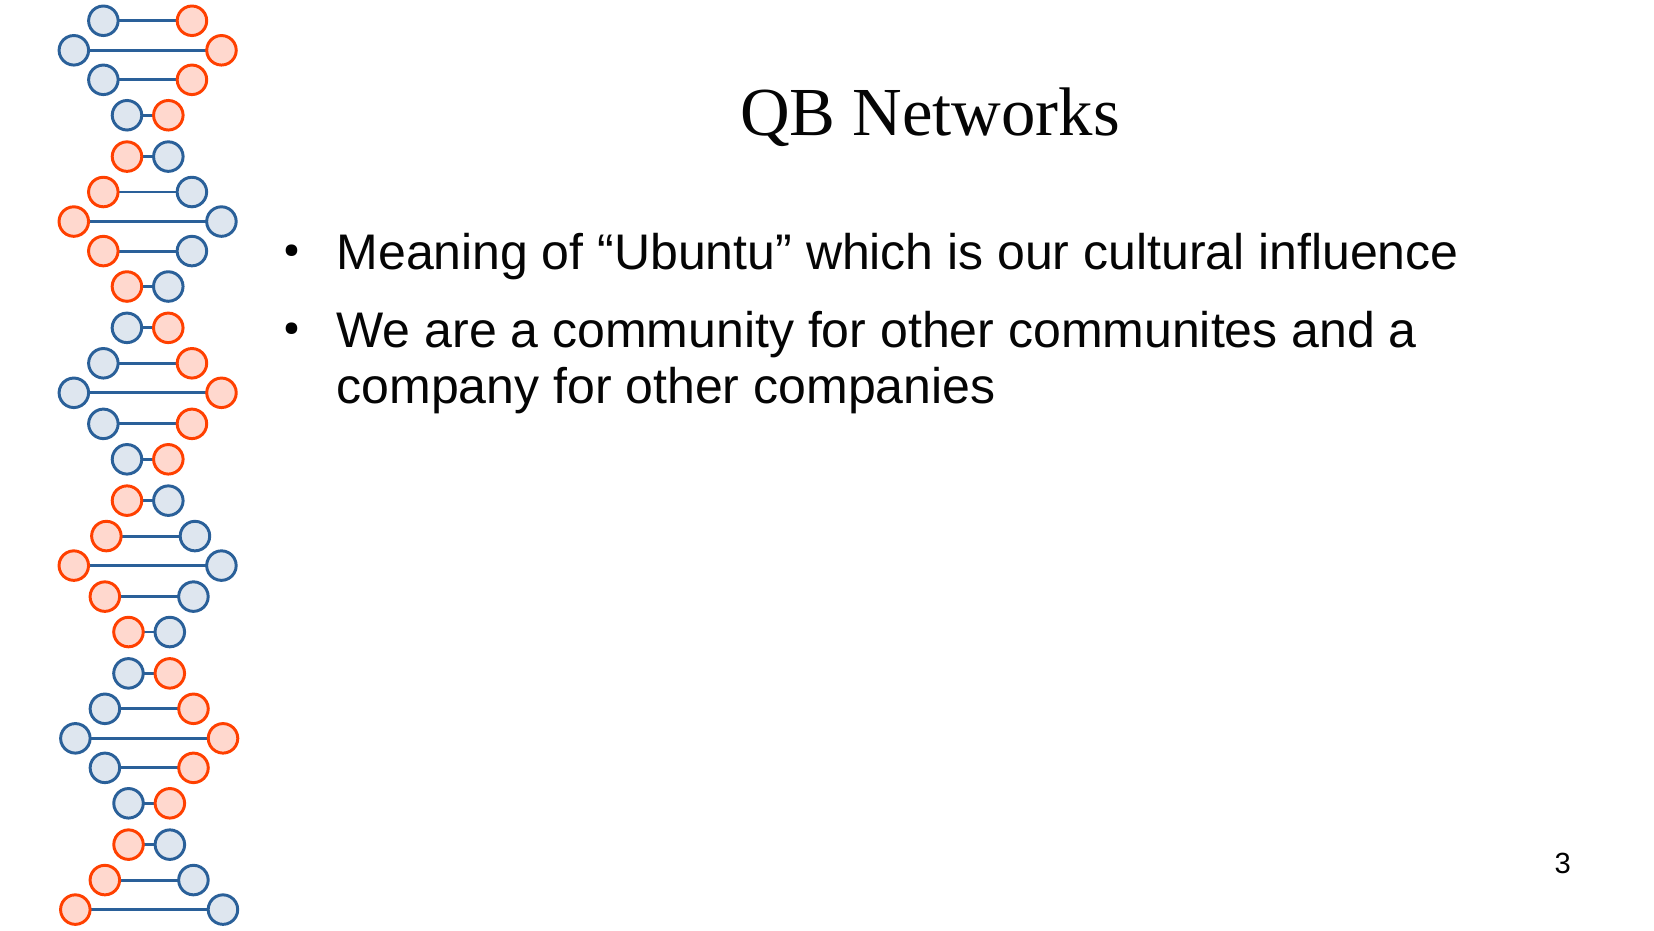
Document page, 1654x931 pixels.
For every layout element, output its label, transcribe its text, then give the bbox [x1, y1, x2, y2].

title QB Networks [265, 35, 1595, 189]
list Meaning of “Ubuntu” which is our cultural influence We are a community for other communites and a company for other companies [265, 224, 1595, 764]
